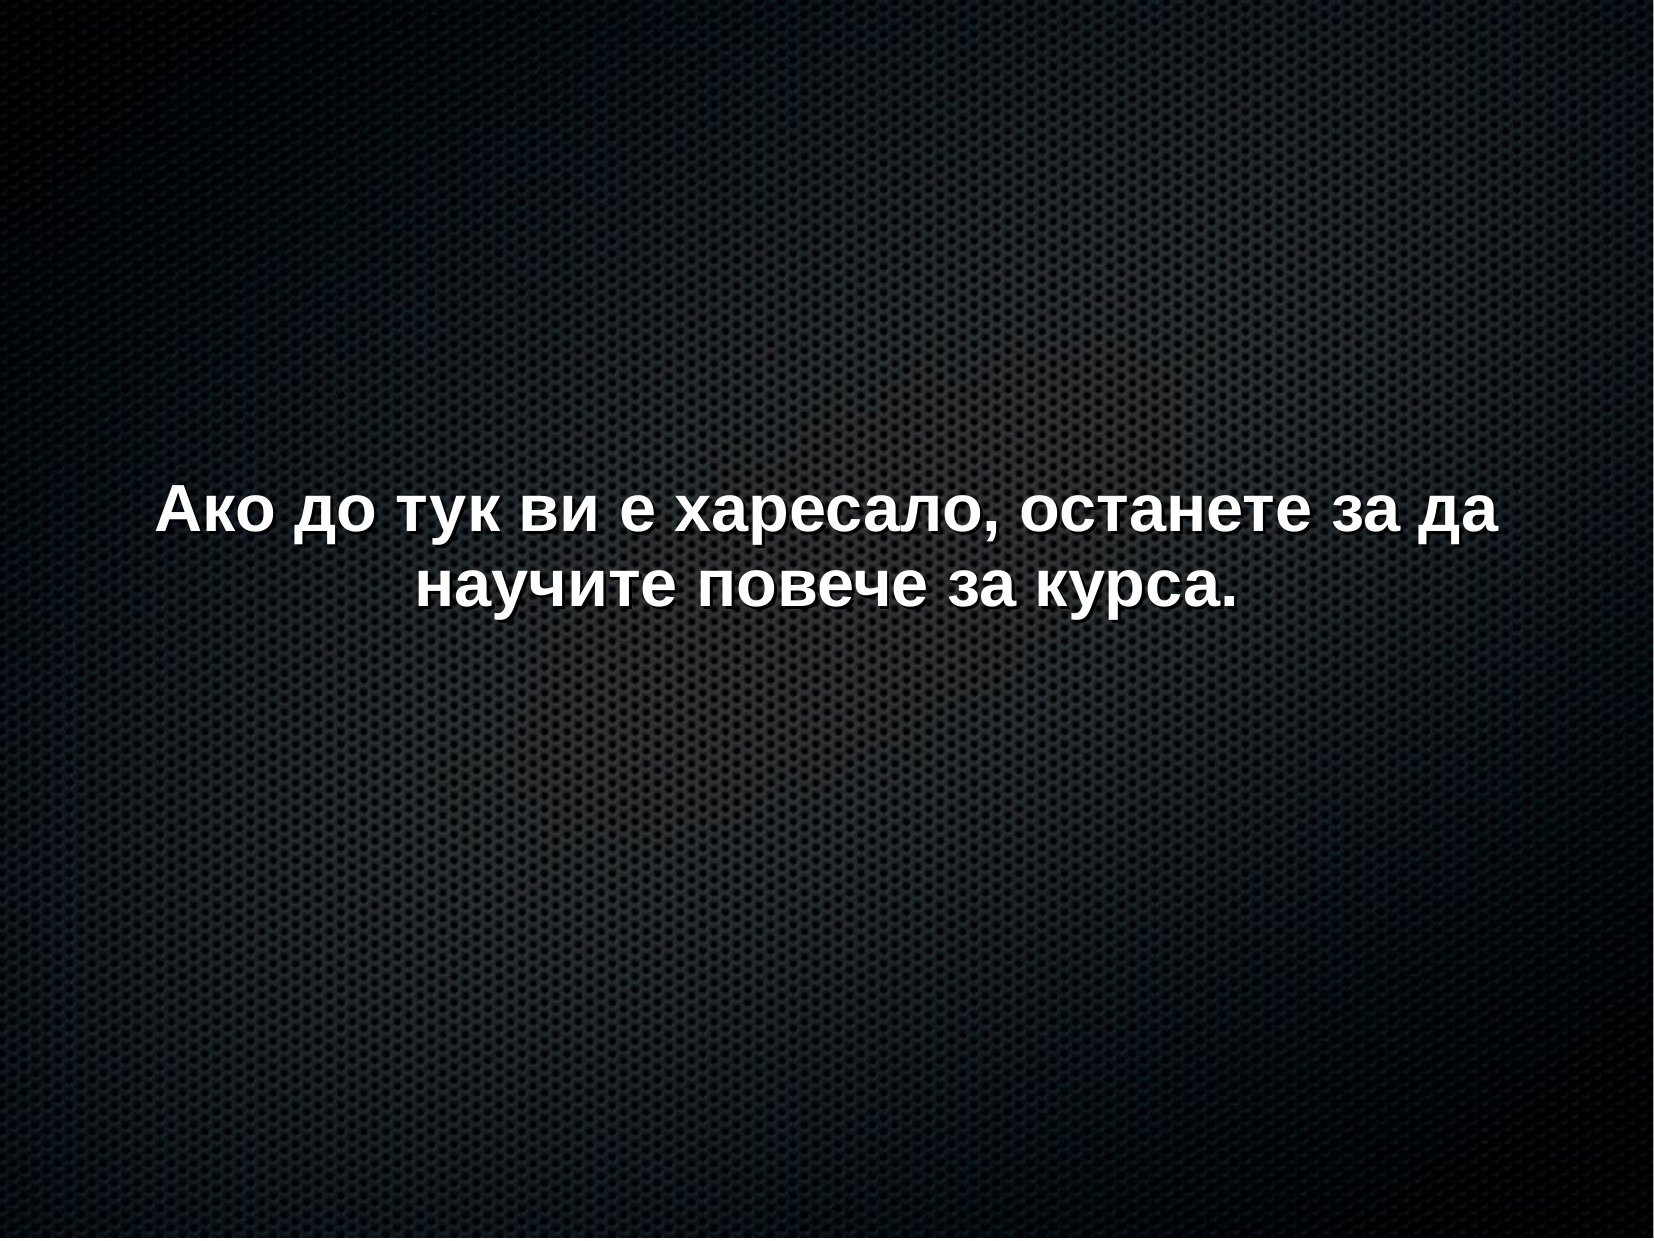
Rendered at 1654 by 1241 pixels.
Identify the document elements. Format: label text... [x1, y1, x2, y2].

list Ако до тук ви е харесало, останете за да научите повече за курса. [82, 262, 1571, 1148]
picture [0, 0, 1654, 1238]
